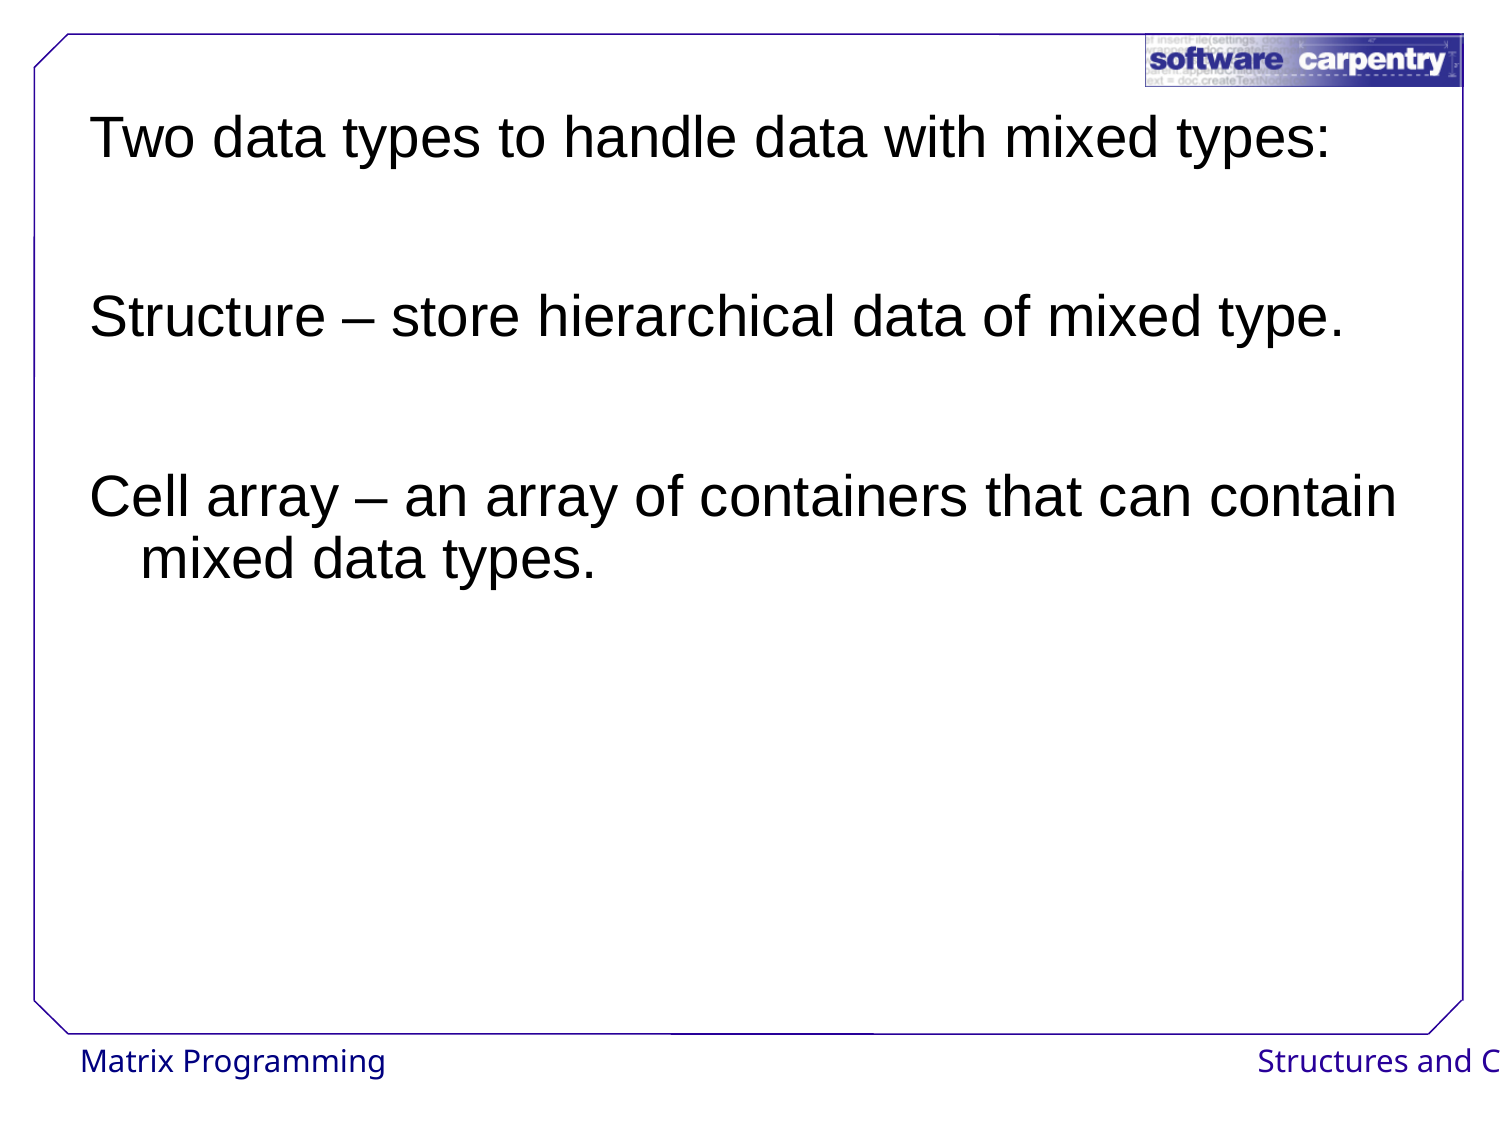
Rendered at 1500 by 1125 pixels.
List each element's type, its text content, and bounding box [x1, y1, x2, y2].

picture [1145, 33, 1464, 87]
list Two data types to handle data with mixed types: Structure – store hierarchical data of mixed type. Cell array – an array of containers that can contain mixed data types. [75, 99, 1425, 1013]
